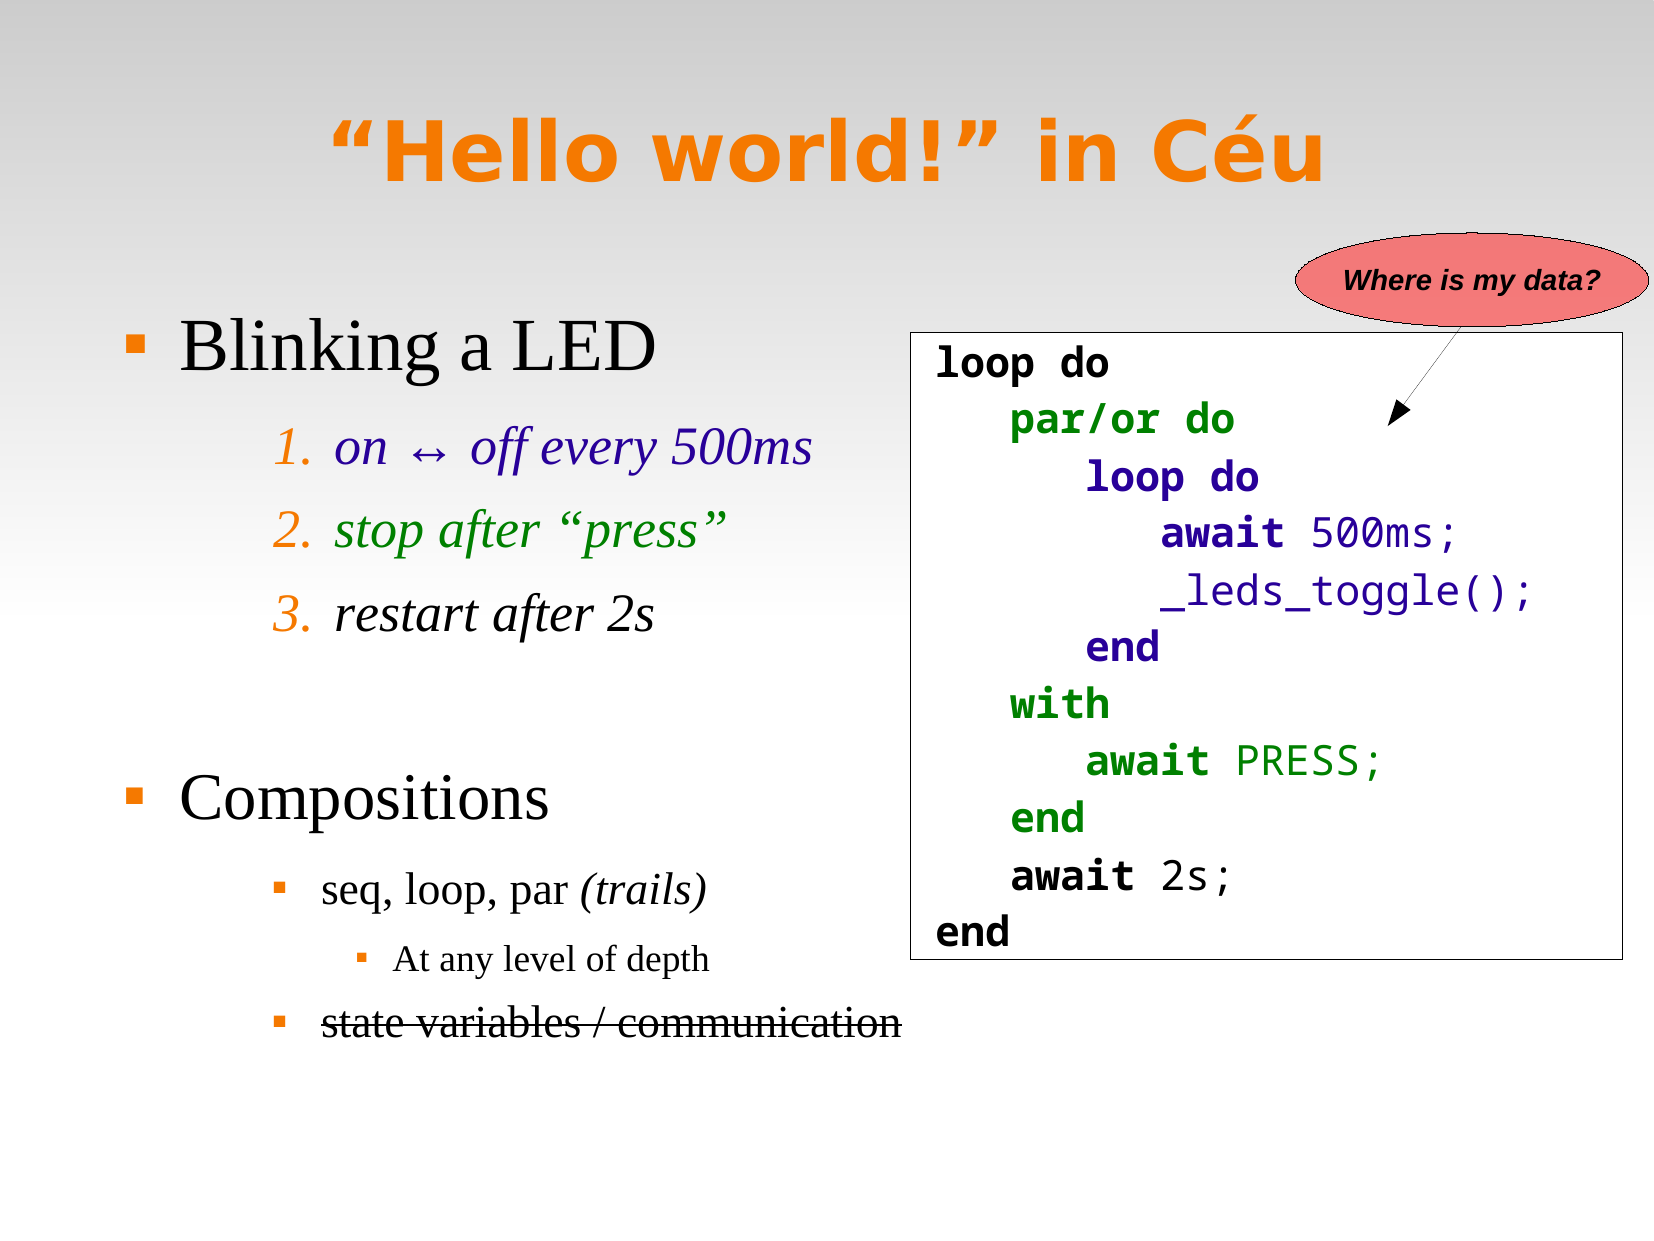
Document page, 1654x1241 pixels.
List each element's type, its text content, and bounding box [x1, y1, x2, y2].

title “Hello world!” in Céu [82, 49, 1571, 257]
text_box Where is my data? [1295, 232, 1649, 327]
text_box loop do par/or do loop do await 500ms; _leds_toggle(); end with await PRESS; end await 2s; end [938, 345, 1623, 946]
list Blinking a LED on ↔ off every 500ms stop after “press” restart after 2s Compositions seq, loop, par (trails) At any level of depth state variables / communication [37, 303, 938, 1175]
